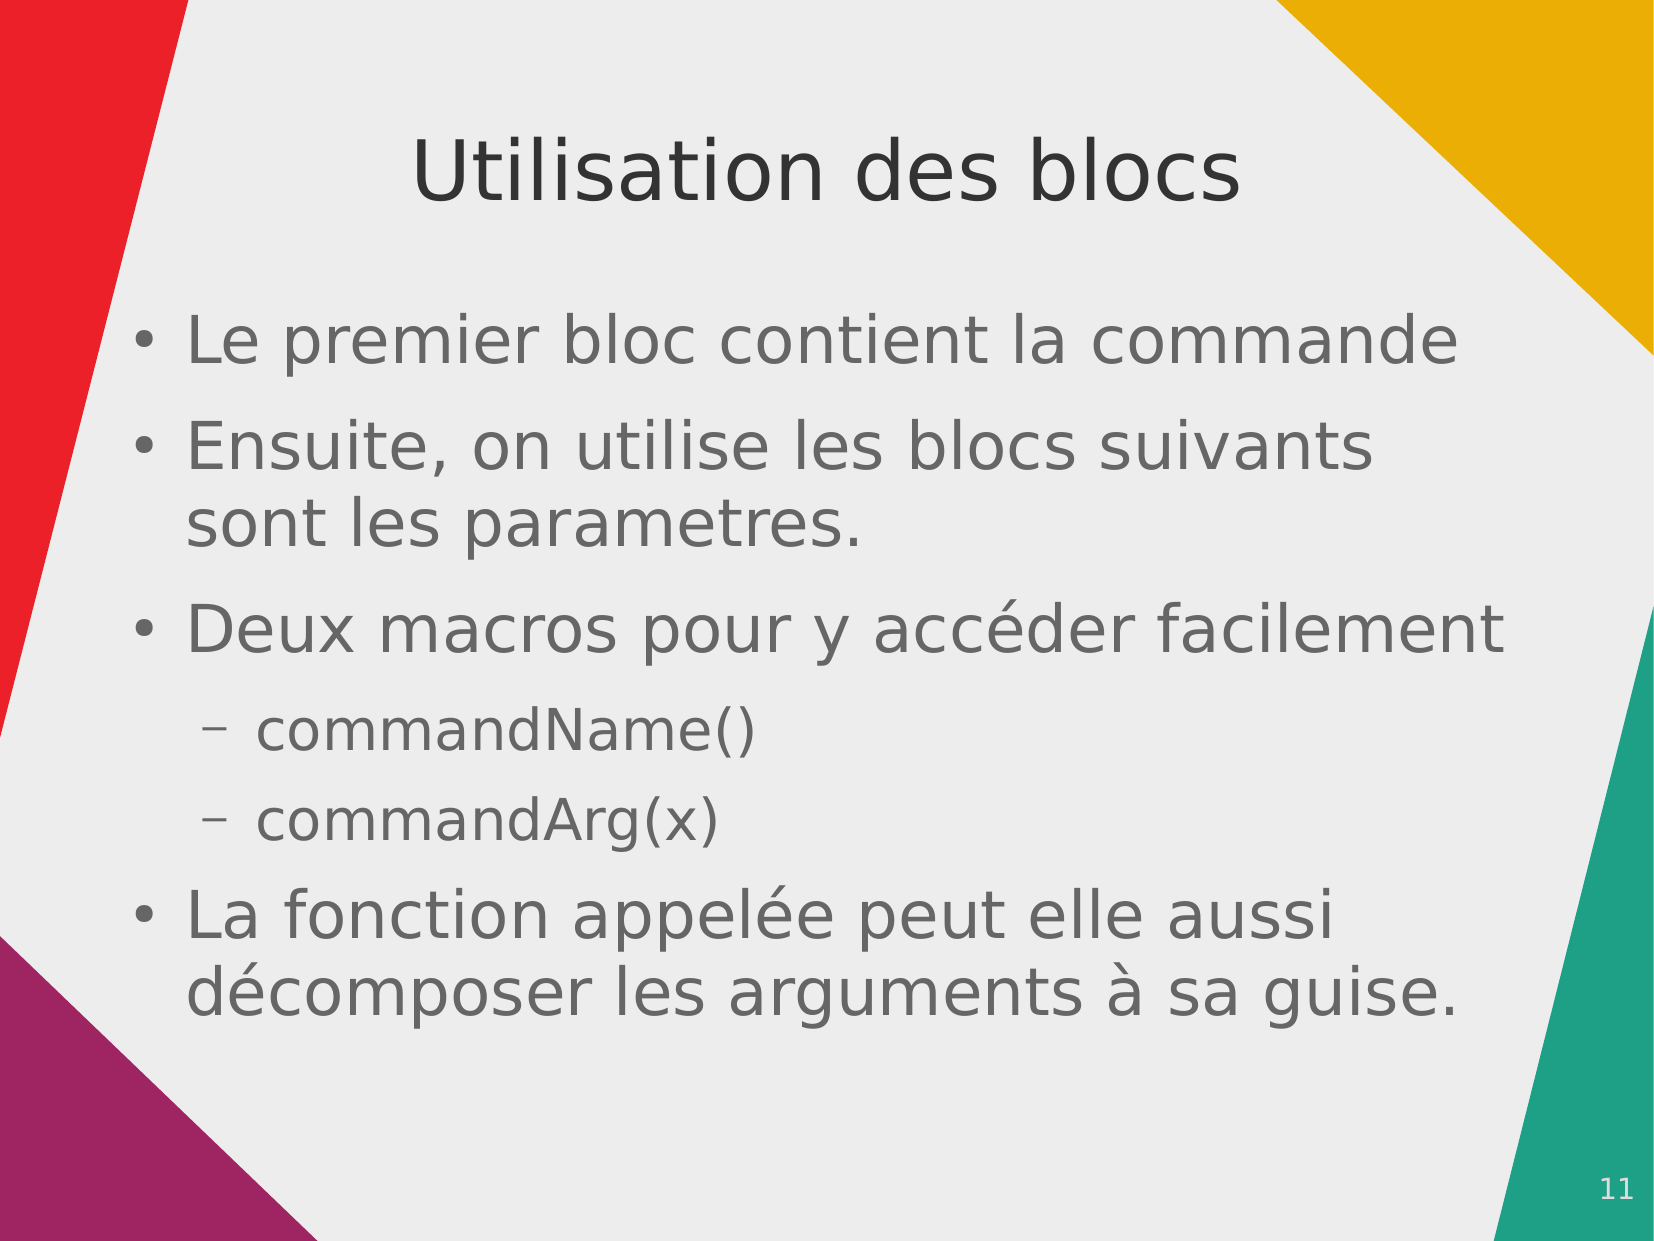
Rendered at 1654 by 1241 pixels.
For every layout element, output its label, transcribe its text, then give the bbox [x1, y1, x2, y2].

list Le premier bloc contient la commande Ensuite, on utilise les blocs suivants sont les parametres. Deux macros pour y accéder facilement commandName() commandArg(x) La fonction appelée peut elle aussi décomposer les arguments à sa guise. [114, 302, 1539, 1033]
title Utilisation des blocs [114, 73, 1539, 271]
